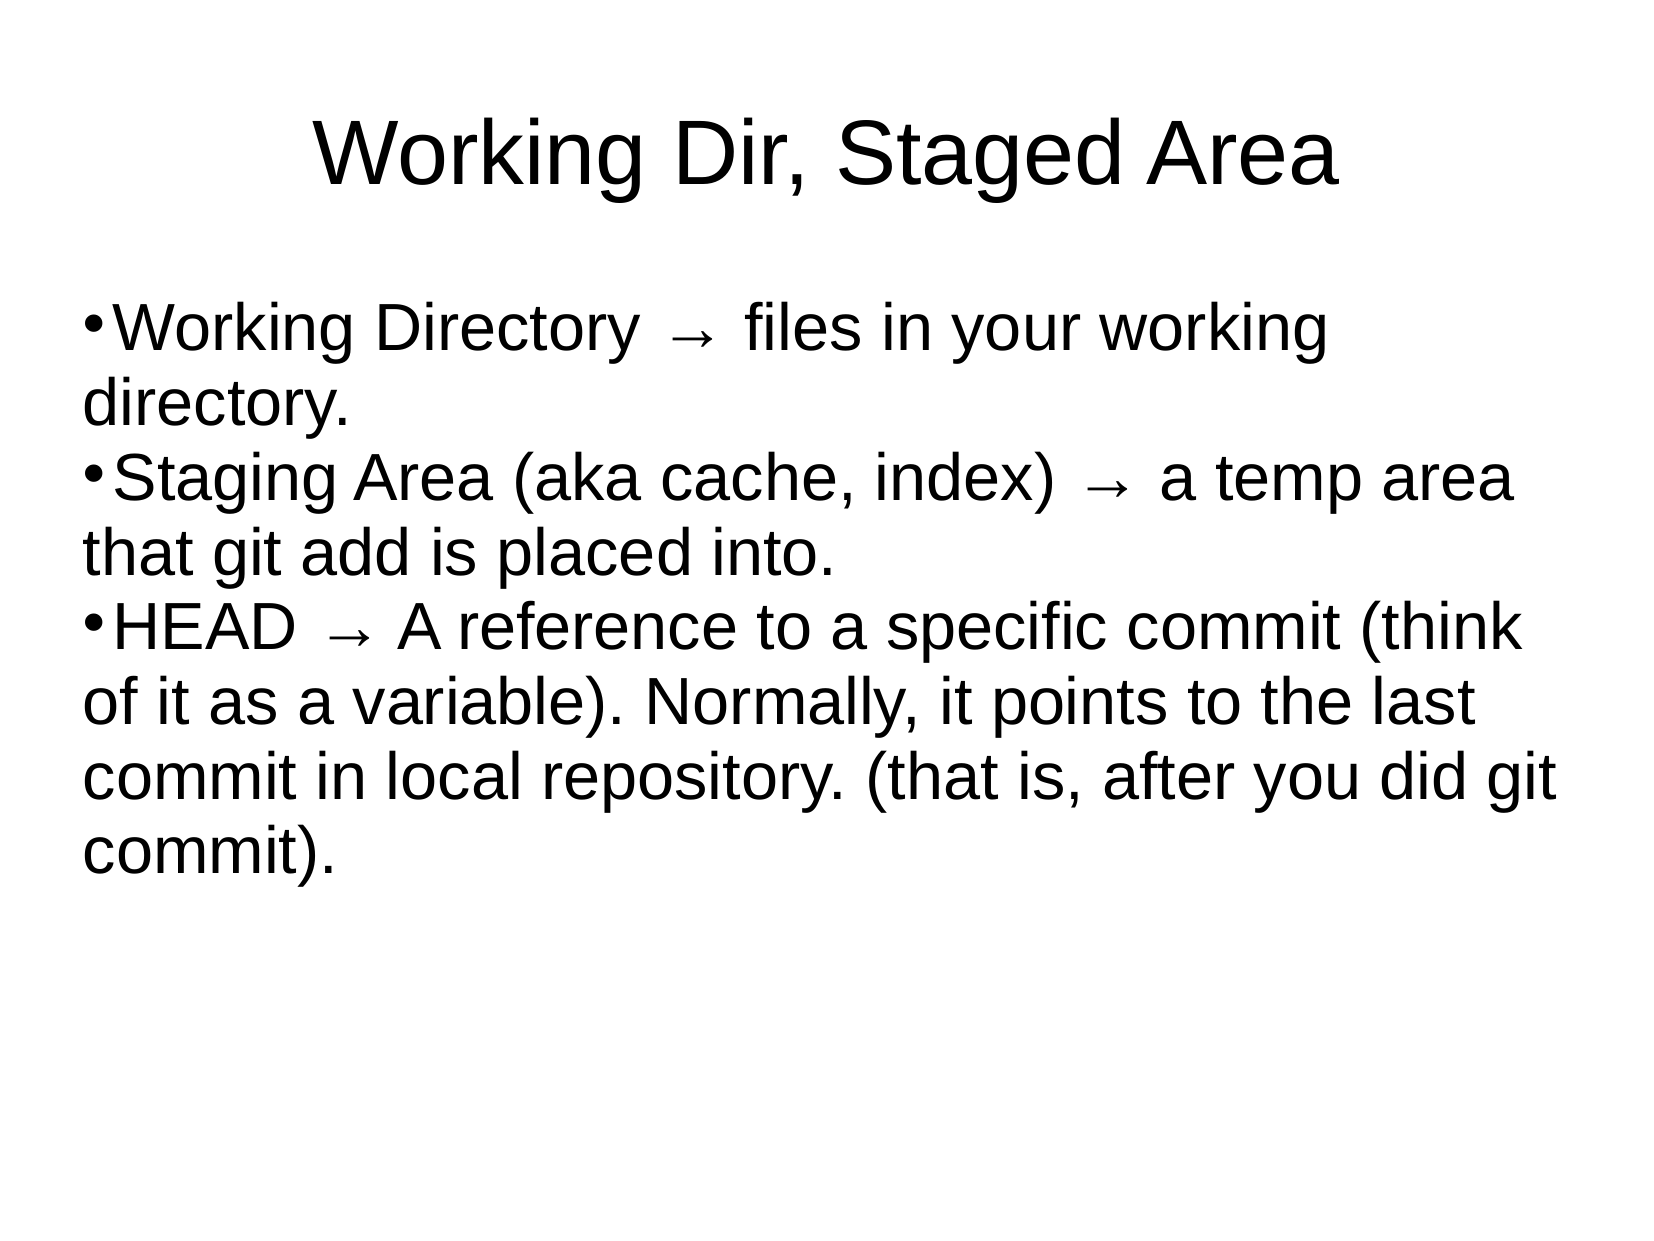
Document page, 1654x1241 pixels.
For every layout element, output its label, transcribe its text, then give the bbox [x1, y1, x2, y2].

text_box Working Directory → files in your working directory. Staging Area (aka cache, index) → a temp area that git add is placed into. HEAD → A reference to a specific commit (think of it as a variable). Normally, it points to the last commit in local repository. (that is, after you did git commit). [82, 290, 1571, 1010]
text_box Working Dir, Staged Area [82, 49, 1571, 257]
